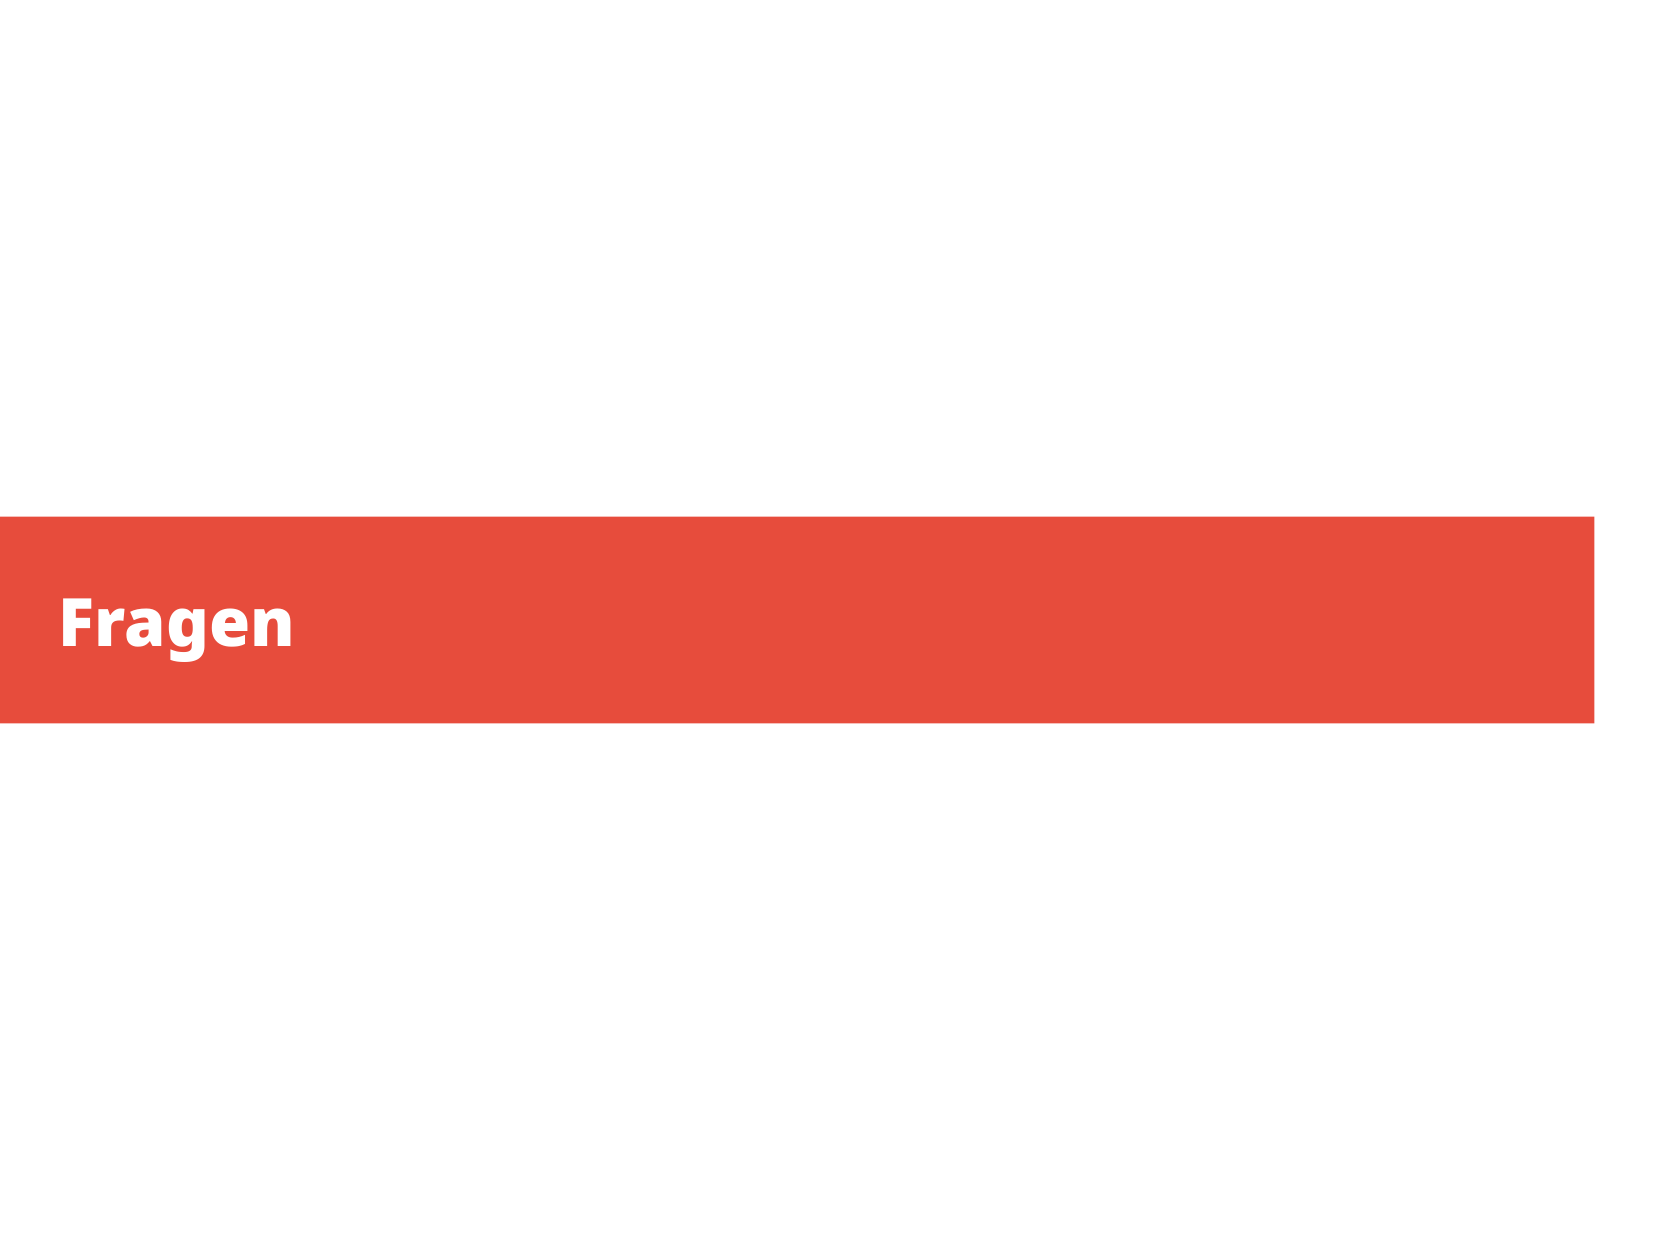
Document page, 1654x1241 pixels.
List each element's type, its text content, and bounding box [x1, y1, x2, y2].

title Fragen [59, 546, 1595, 694]
